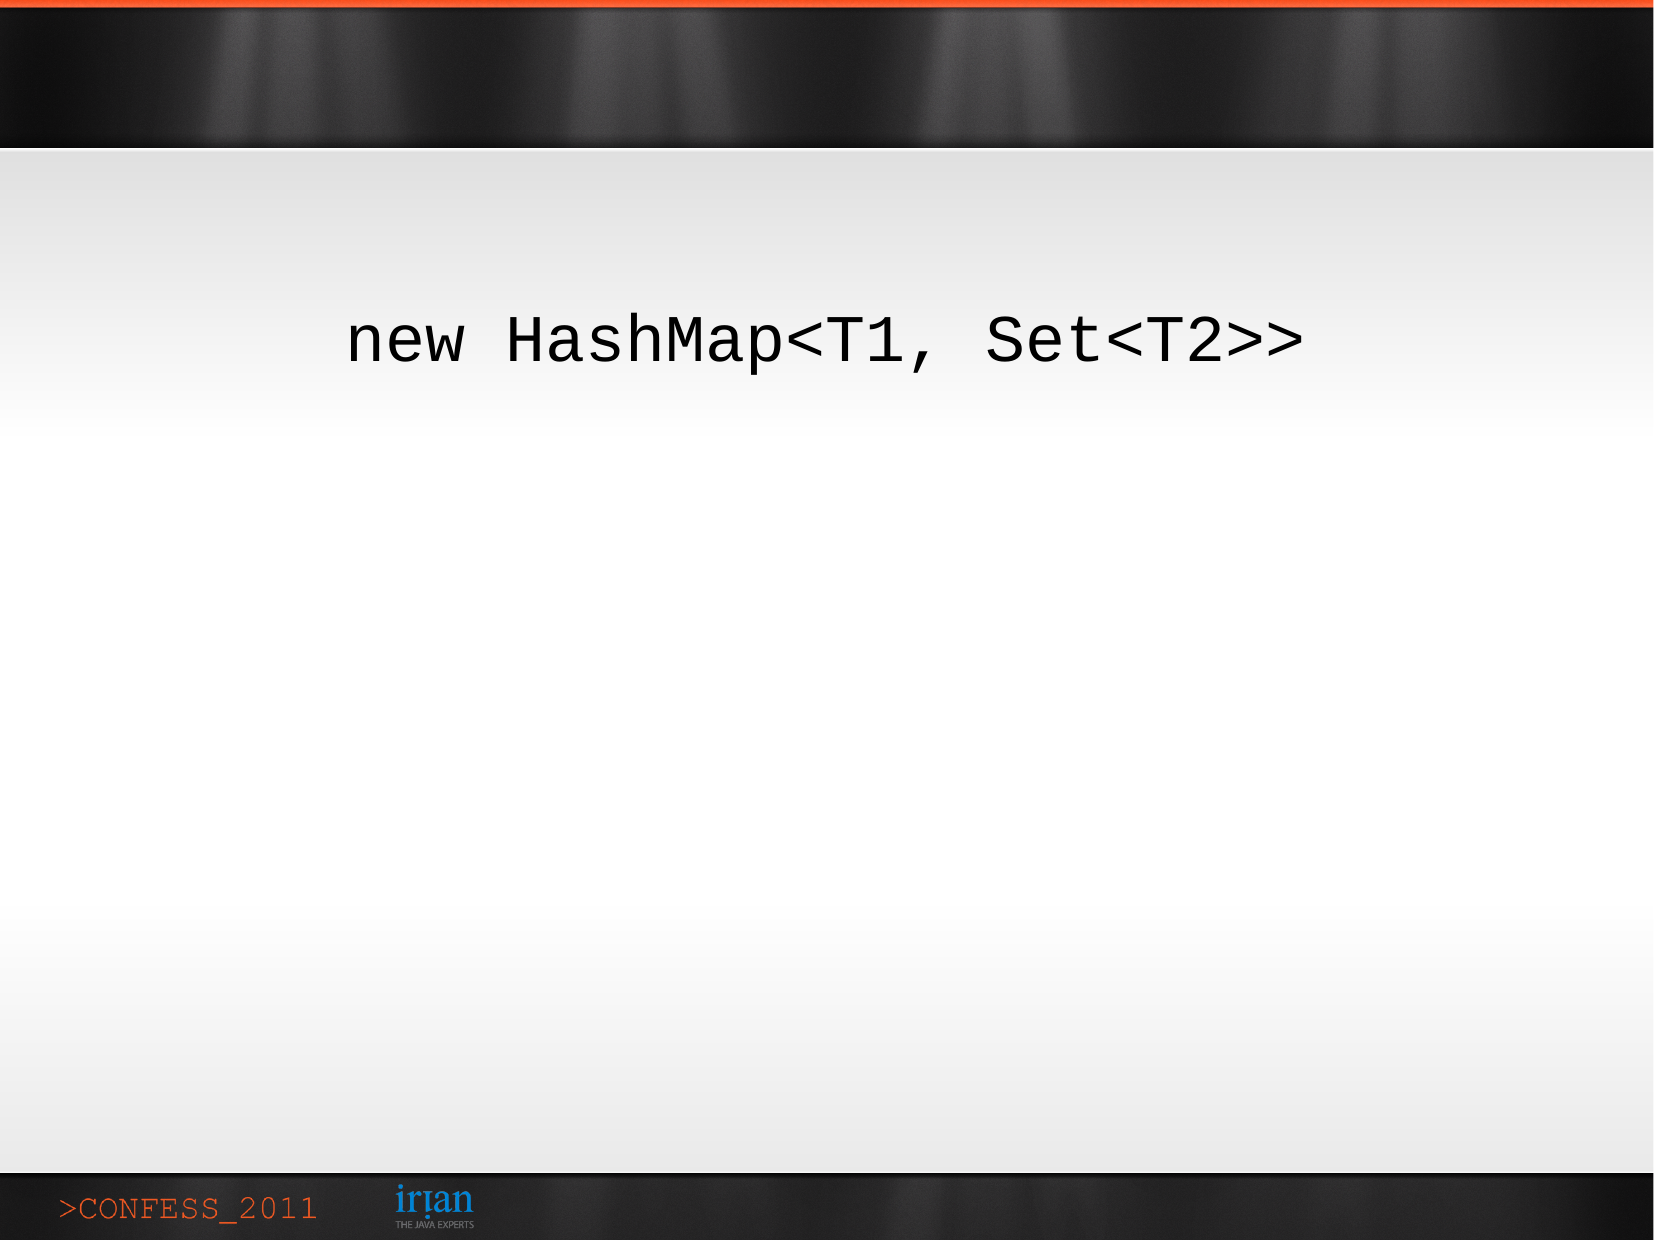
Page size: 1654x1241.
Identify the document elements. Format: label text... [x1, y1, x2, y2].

picture [0, 0, 1654, 1240]
subtitle new HashMap<T1, Set<T2>> [80, 305, 1570, 1125]
